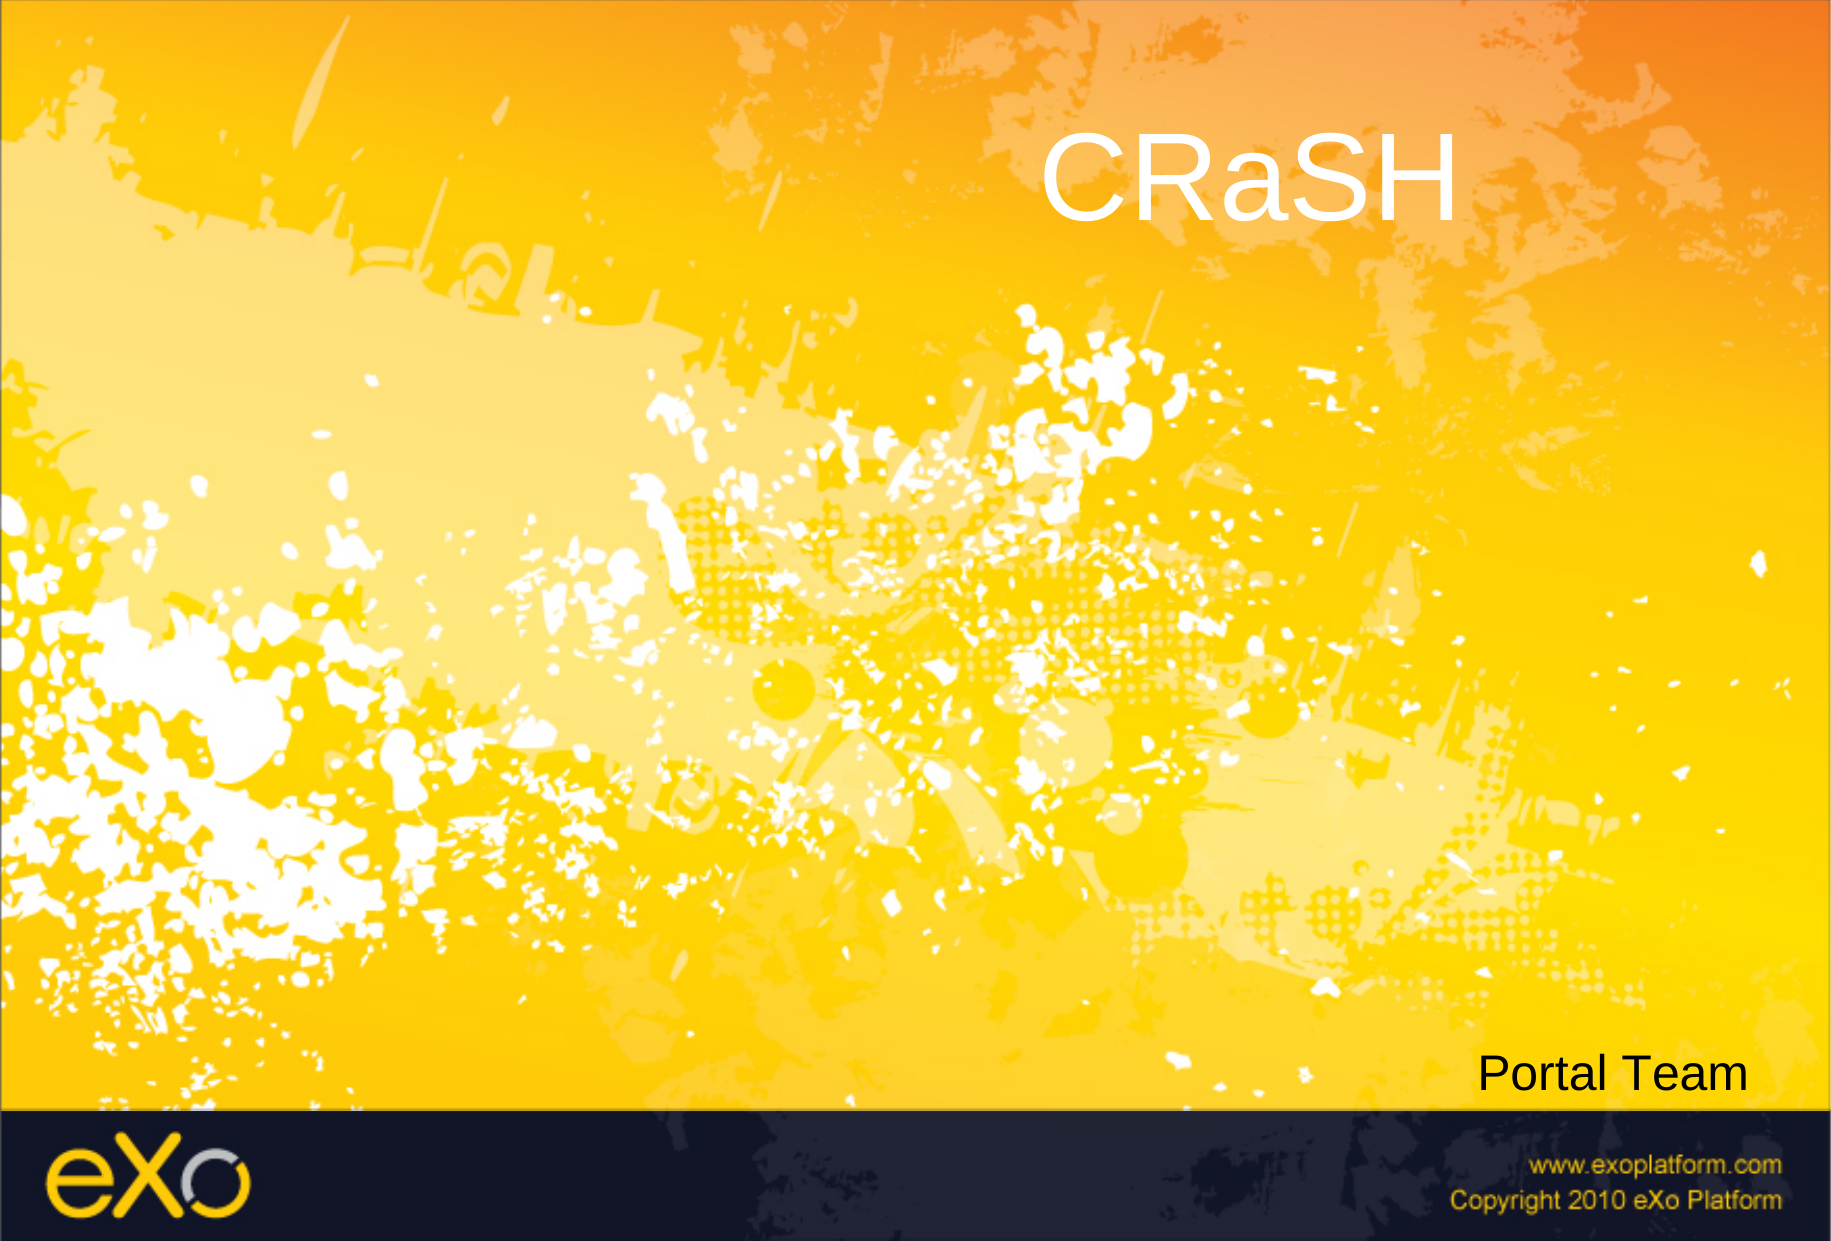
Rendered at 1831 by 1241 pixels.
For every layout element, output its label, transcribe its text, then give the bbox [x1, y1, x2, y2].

text_box CRaSH [885, 55, 1463, 301]
text_box Portal Team [1462, 1049, 1800, 1107]
picture [0, 0, 1831, 1241]
